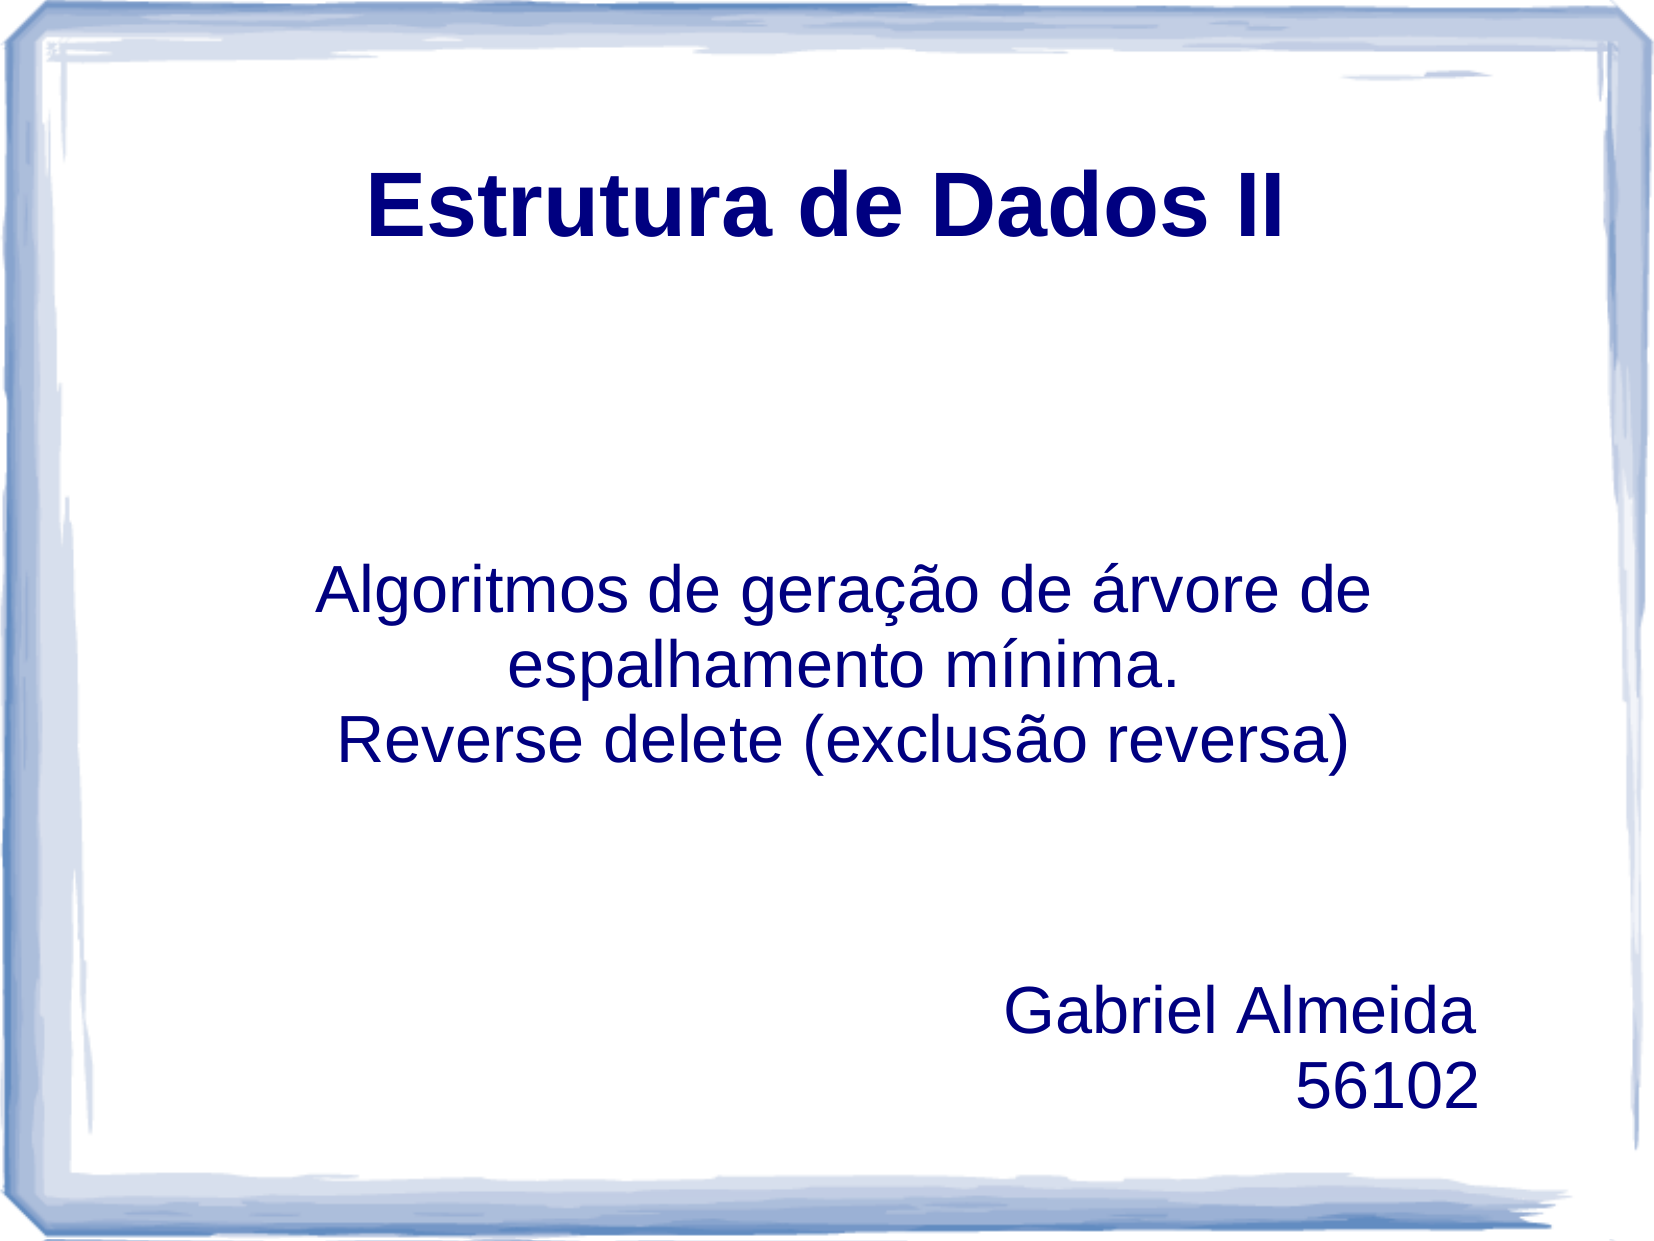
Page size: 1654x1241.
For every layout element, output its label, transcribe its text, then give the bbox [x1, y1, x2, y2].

title Estrutura de Dados II [82, 49, 1571, 257]
text_box Gabriel Almeida 56102 [885, 944, 1595, 1152]
subtitle Algoritmos de geração de árvore de espalhamento mínima. Reverse delete (exclusão reversa) [118, 324, 1571, 1004]
picture [0, 0, 1654, 1241]
